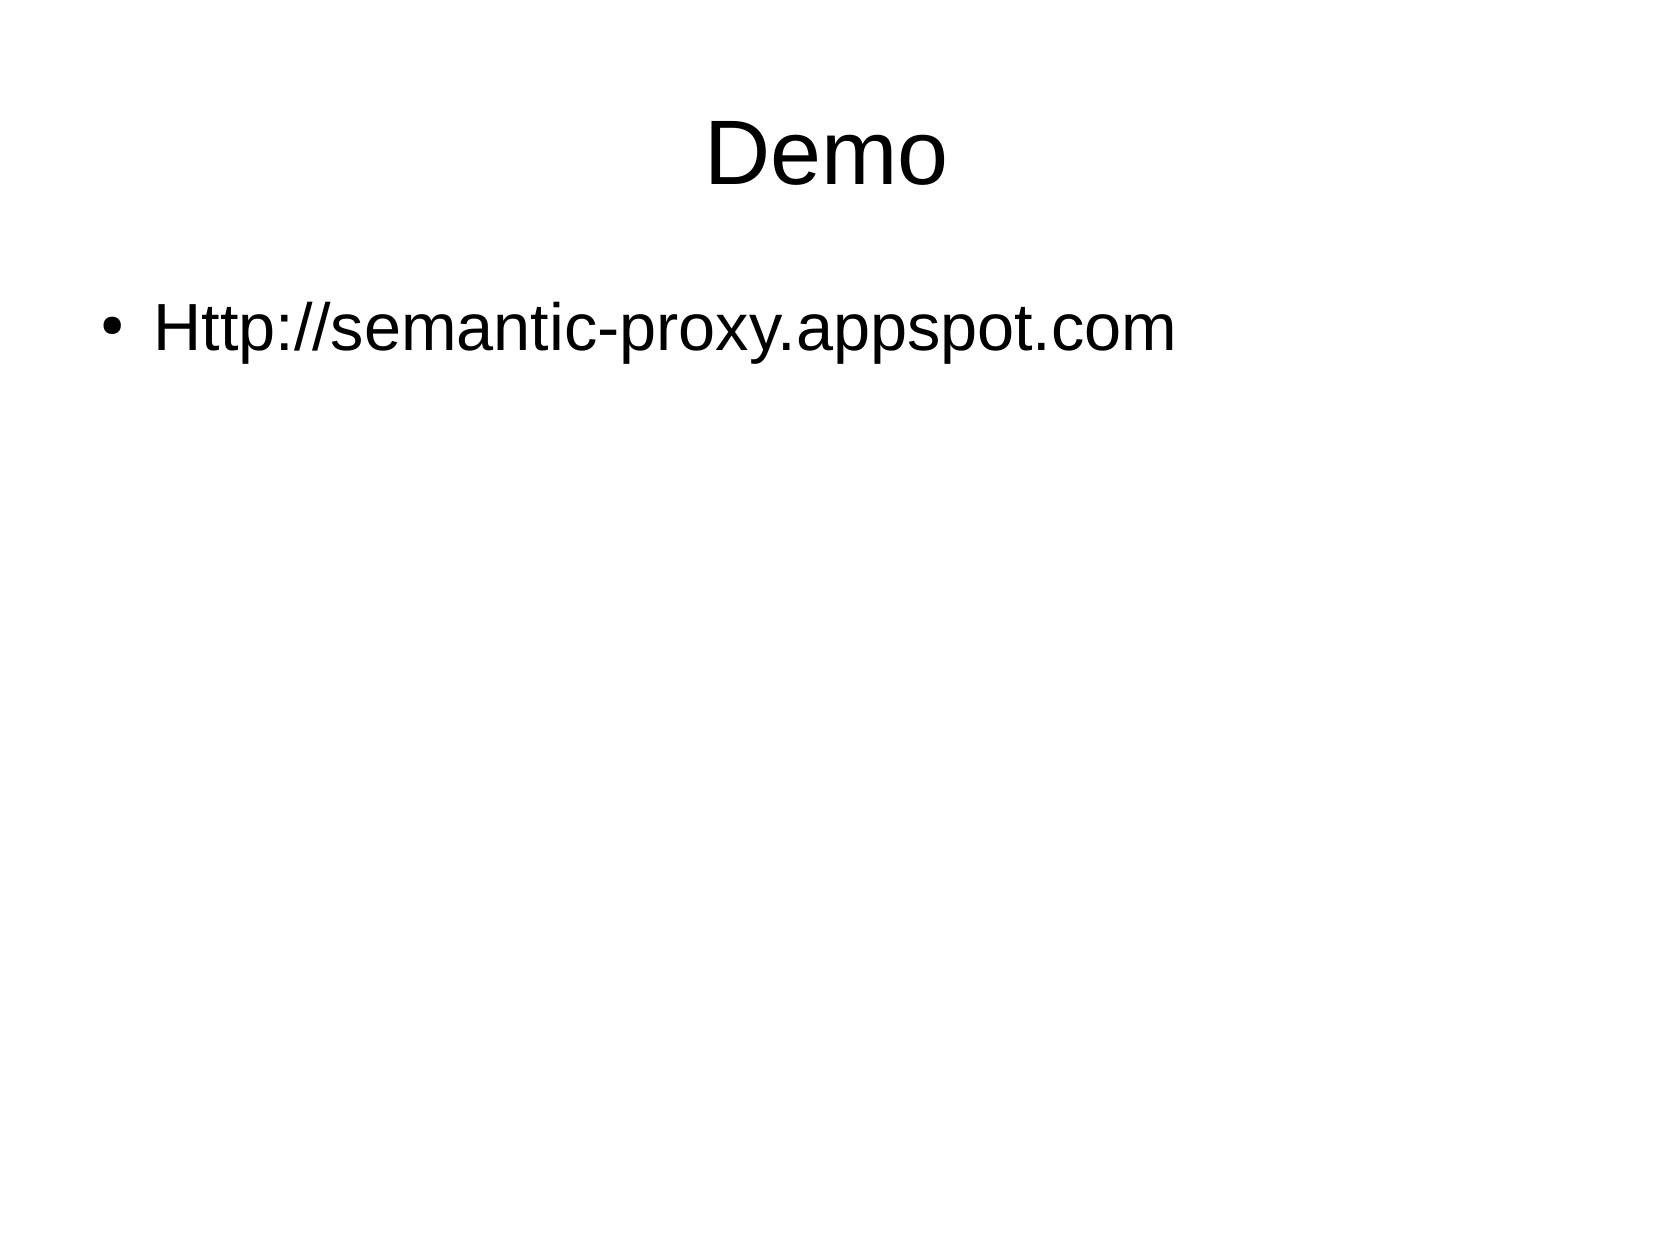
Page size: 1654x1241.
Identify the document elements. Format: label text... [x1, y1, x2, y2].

list Http://semantic-proxy.appspot.com [82, 290, 1571, 1109]
title Demo [82, 56, 1571, 250]
